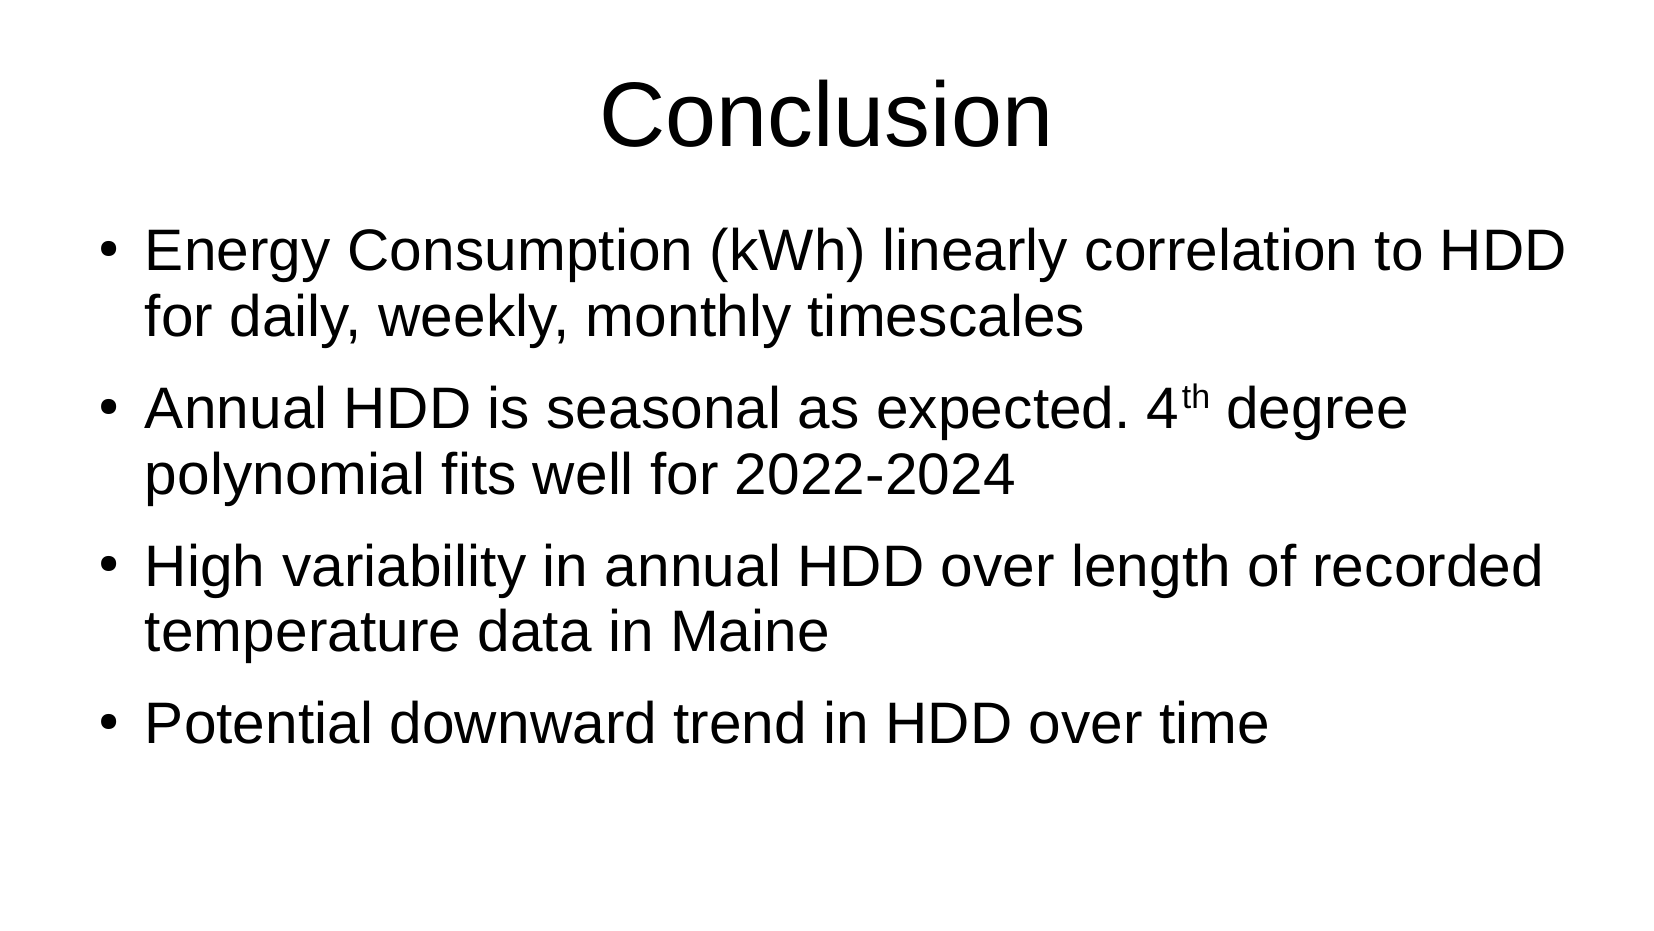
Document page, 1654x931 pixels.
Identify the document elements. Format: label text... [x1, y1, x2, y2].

list Energy Consumption (kWh) linearly correlation to HDD for daily, weekly, monthly timescales Annual HDD is seasonal as expected. 4th degree polynomial fits well for 2022-2024 High variability in annual HDD over length of recorded temperature data in Maine Potential downward trend in HDD over time [82, 217, 1571, 758]
title Conclusion [82, 37, 1571, 193]
